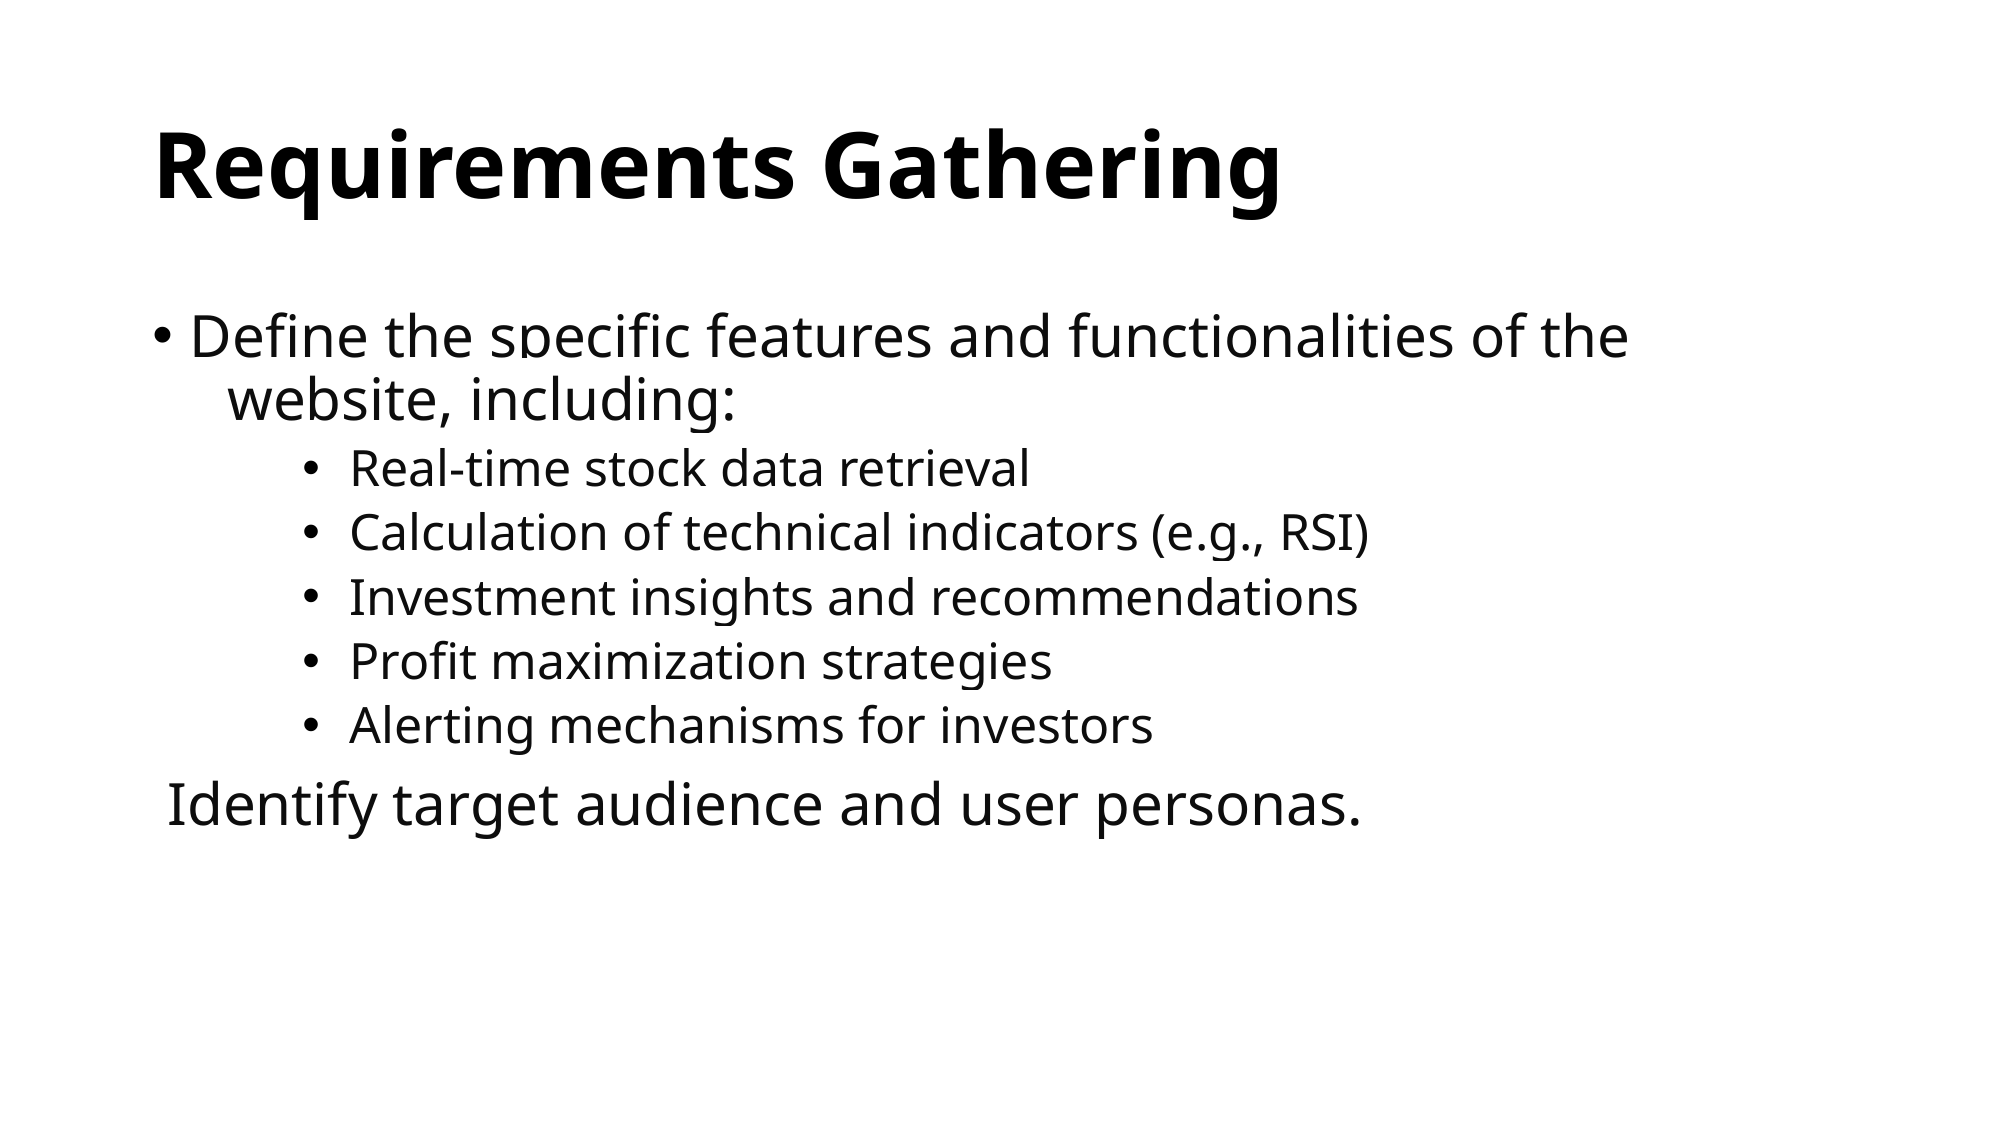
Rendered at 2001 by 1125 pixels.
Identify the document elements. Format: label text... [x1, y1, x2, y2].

title Requirements Gathering [137, 59, 1863, 278]
list Define the specific features and functionalities of the website, including: Real-time stock data retrieval Calculation of technical indicators (e.g., RSI) Investment insights and recommendations Profit maximization strategies Alerting mechanisms for investors Identify target audience and user personas. [137, 299, 1863, 1014]
